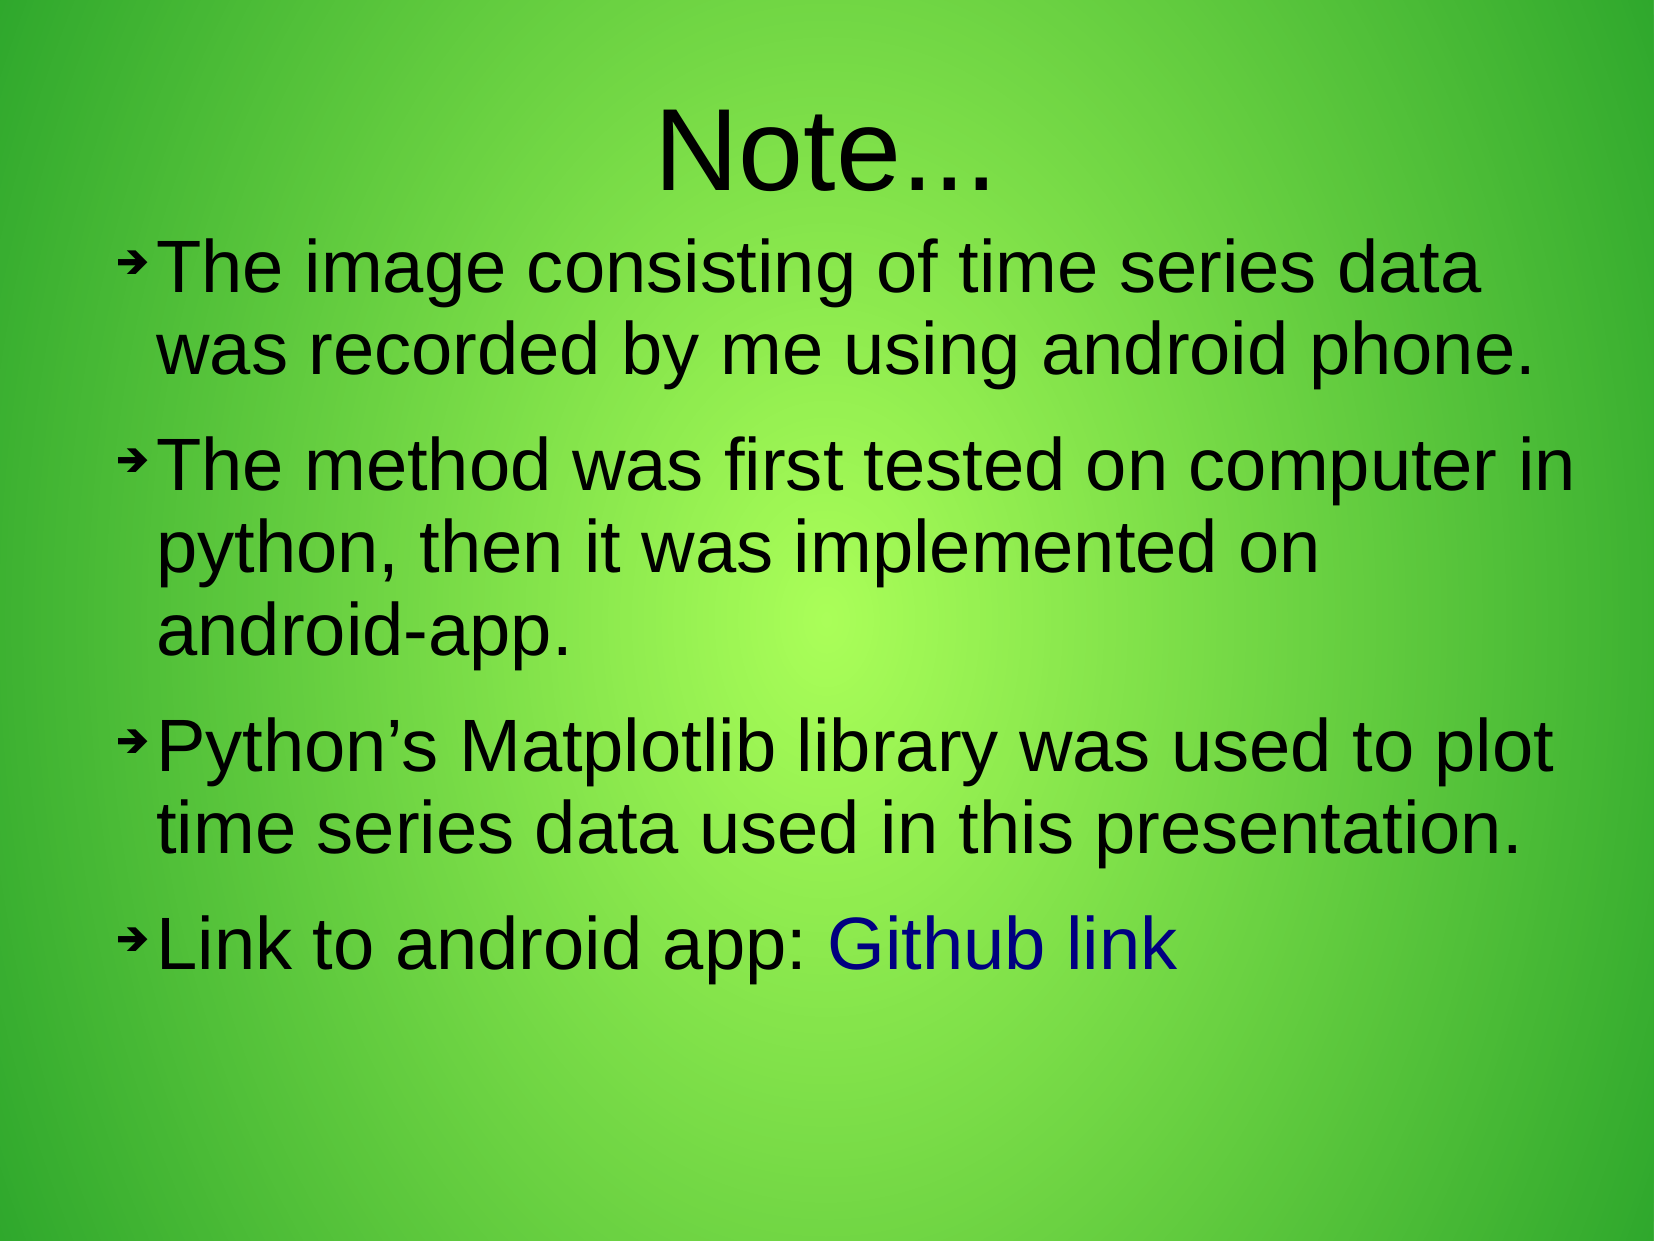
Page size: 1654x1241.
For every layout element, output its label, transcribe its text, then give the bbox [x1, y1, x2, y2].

list The image consisting of time series data was recorded by me using android phone. The method was first tested on computer in python, then it was implemented on android-app. Python’s Matplotlib library was used to plot time series data used in this presentation. Link to android app: Github link [101, 225, 1591, 1066]
title Note... [82, 47, 1571, 252]
